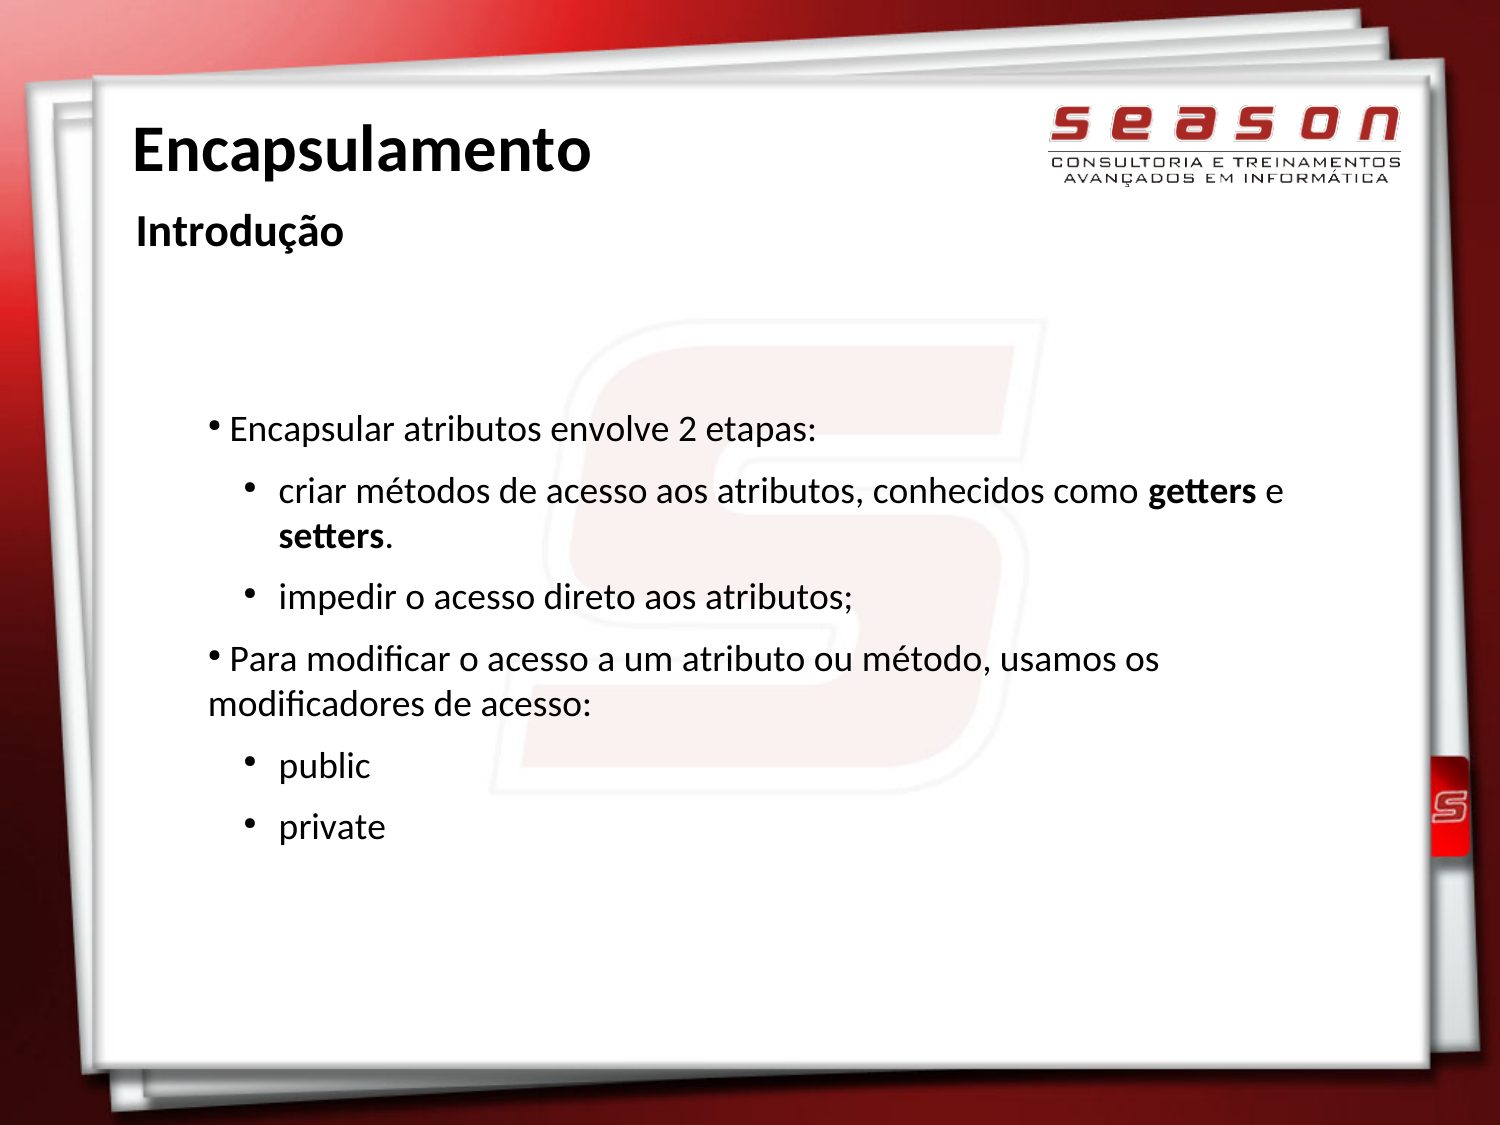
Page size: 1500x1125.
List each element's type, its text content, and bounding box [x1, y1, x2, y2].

text_box Introdução [119, 200, 1240, 256]
text_box Encapsular atributos envolve 2 etapas: criar métodos de acesso aos atributos, conhecidos como getters e setters. impedir o acesso direto aos atributos; Para modificar o acesso a um atributo ou método, usamos os modificadores de acesso: public private [207, 357, 1328, 894]
title Encapsulamento [118, 33, 1394, 257]
picture [0, 0, 1500, 1125]
